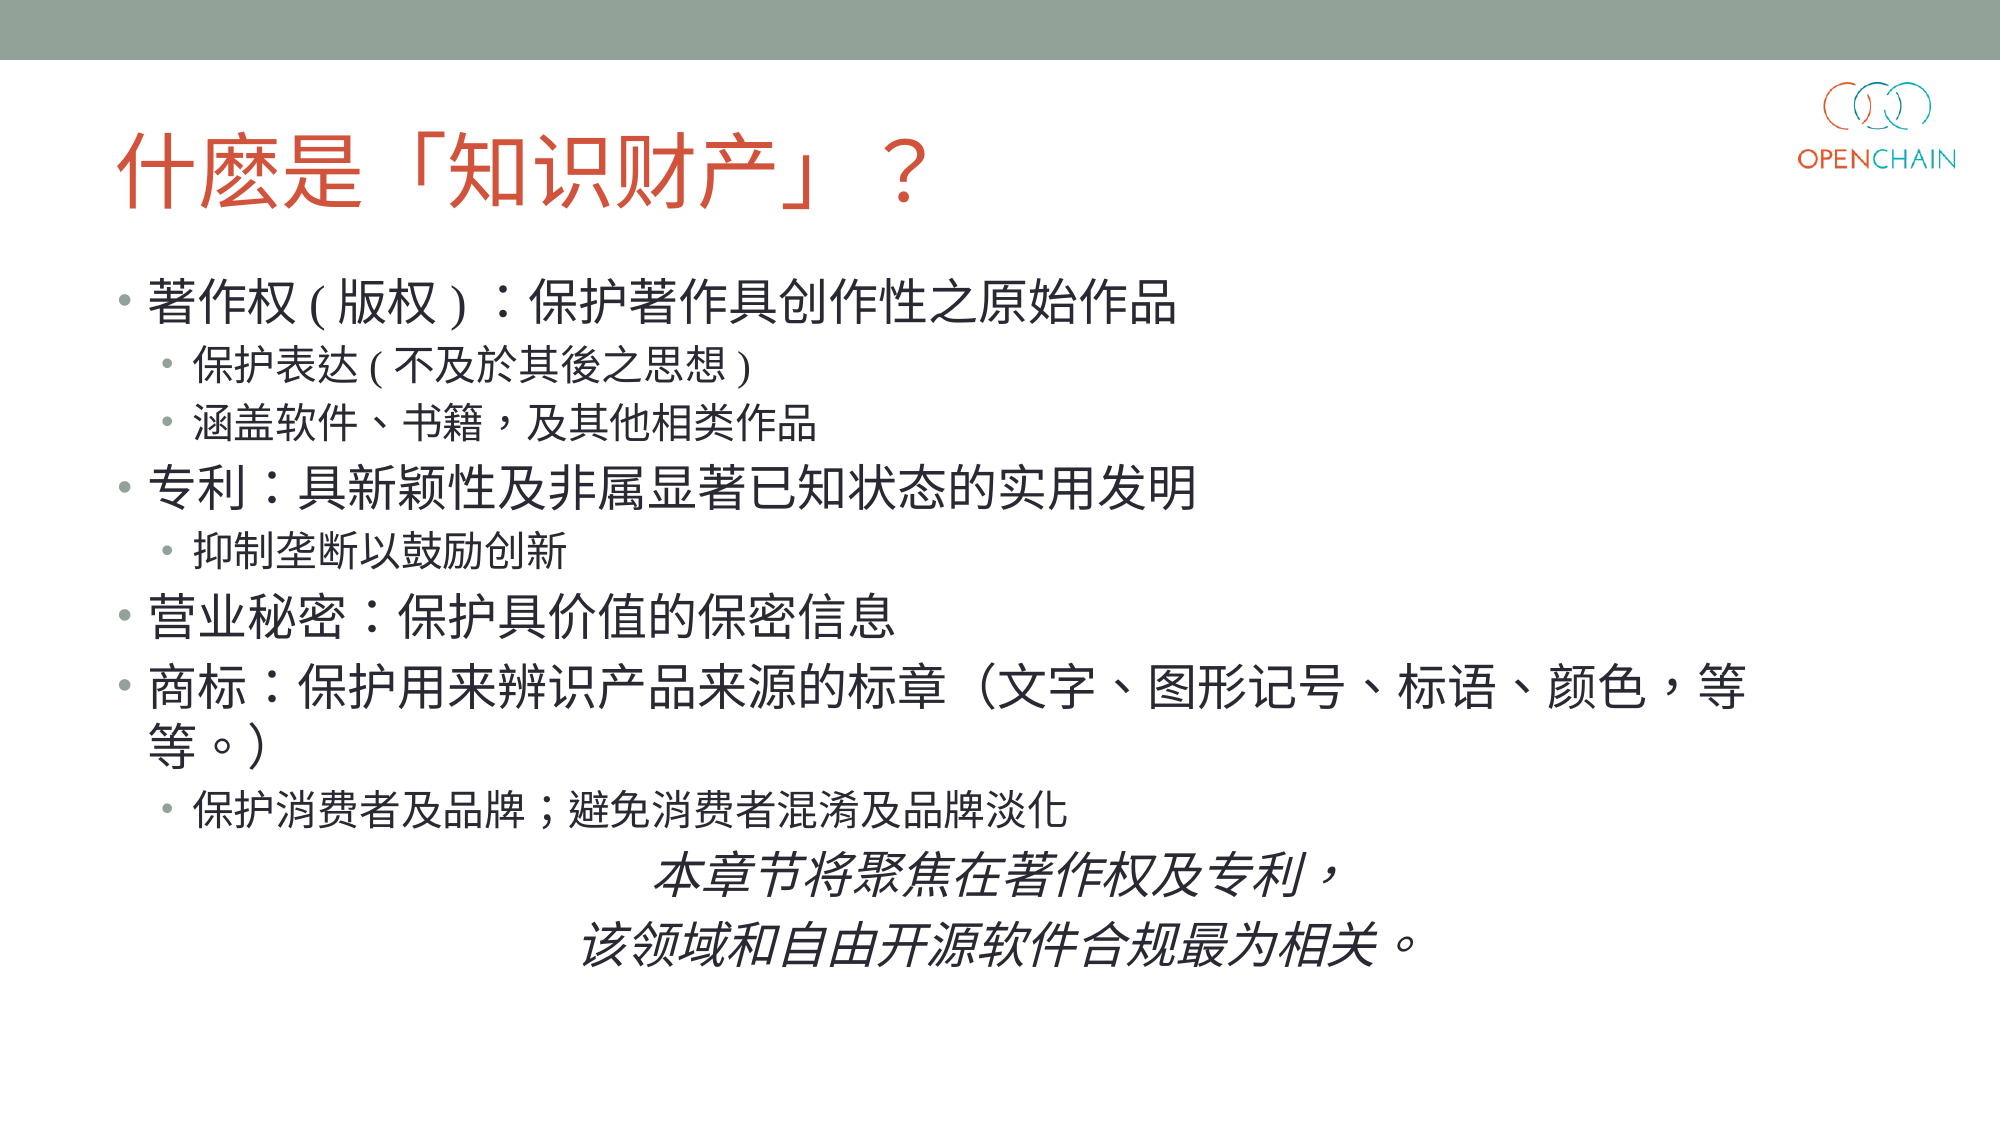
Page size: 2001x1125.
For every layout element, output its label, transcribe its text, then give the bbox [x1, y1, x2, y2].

list 著作权(版权)：保护著作具创作性之原始作品 保护表达(不及於其後之思想) 涵盖软件、书籍，及其他相类作品 专利：具新颖性及非属显著已知状态的实用发明 抑制垄断以鼓励创新 营业秘密：保护具价值的保密信息 商标：保护用来辨识产品来源的标章（文字、图形记号、标语、颜色，等等。） 保护消费者及品牌；避免消费者混淆及品牌淡化 本章节将聚焦在著作权及专利， 该领域和自由开源软件合规最为相关。 [102, 262, 1898, 1075]
title 什麽是「知识财产」？ [99, 87, 1900, 250]
picture [1798, 82, 1955, 169]
